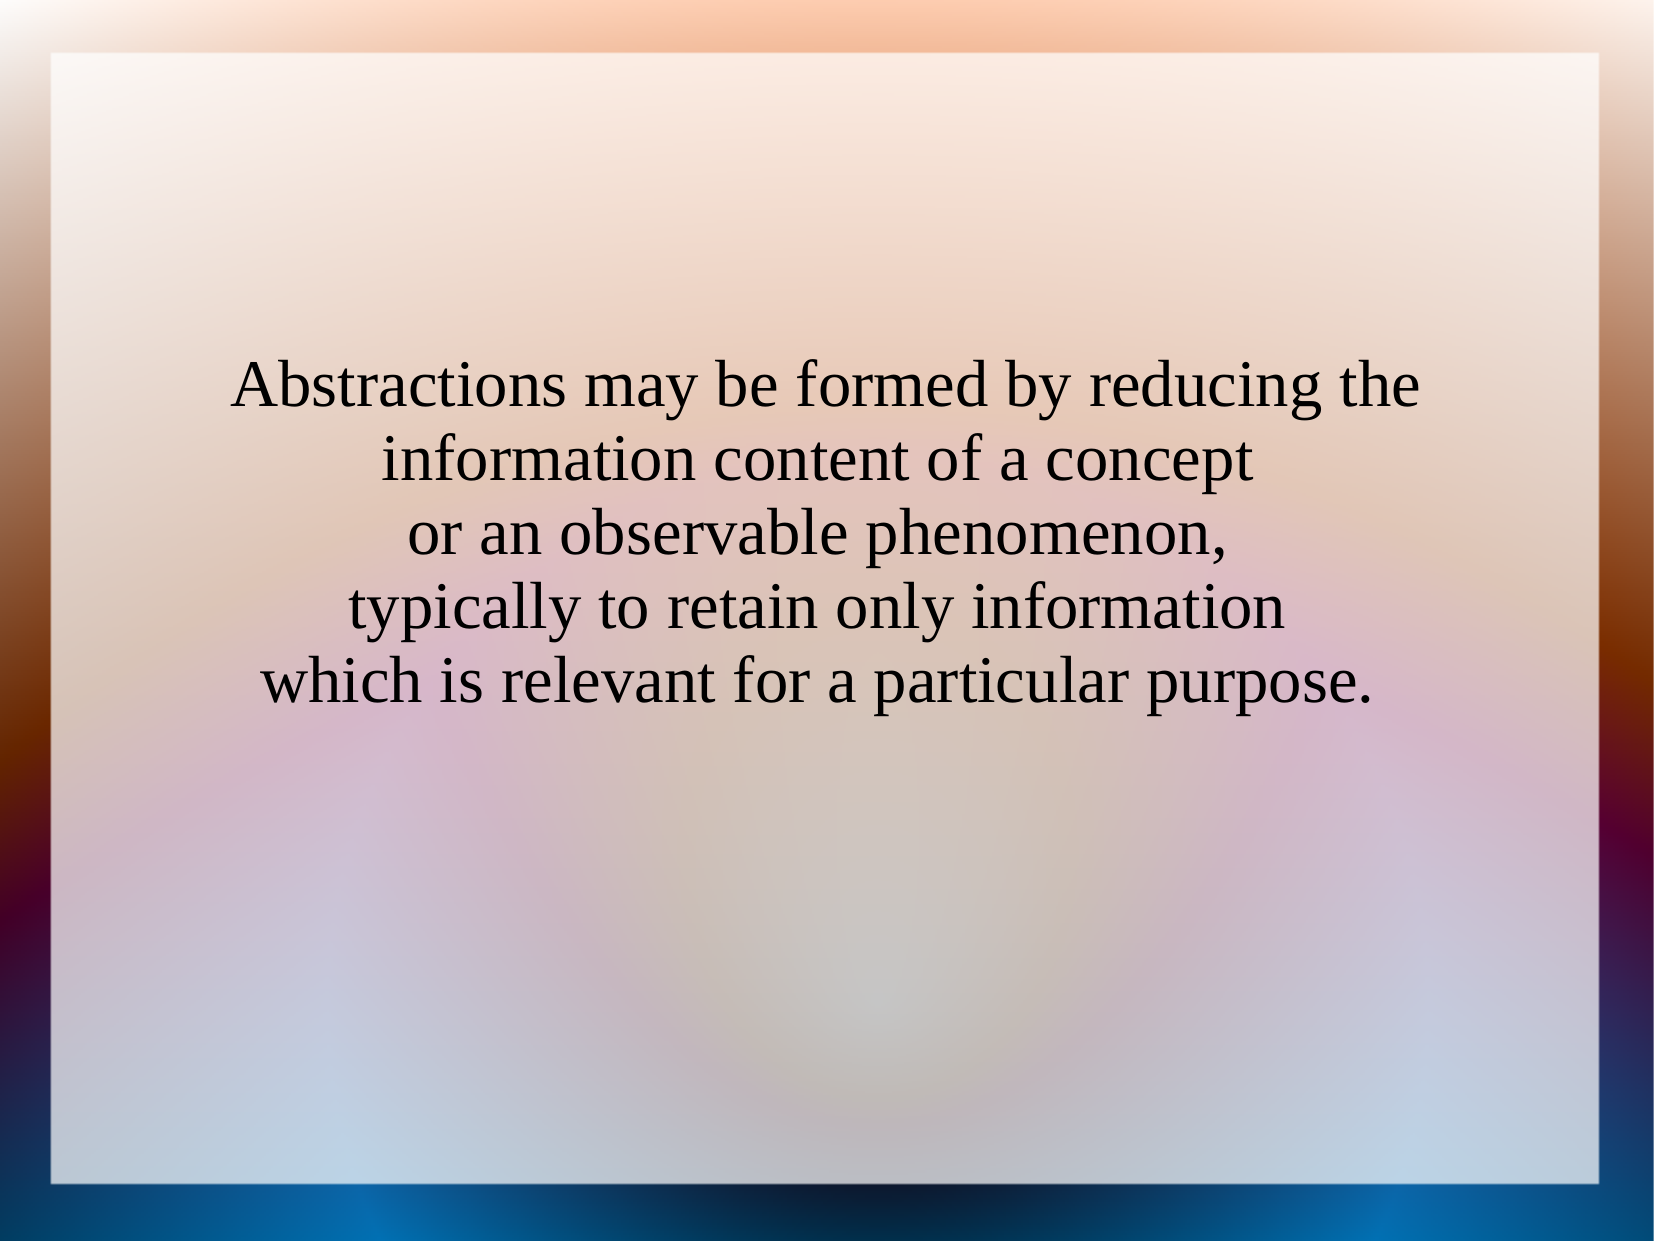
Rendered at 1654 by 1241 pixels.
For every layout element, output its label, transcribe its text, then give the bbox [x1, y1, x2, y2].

picture [0, 0, 1654, 1241]
subtitle Abstractions may be formed by reducing the information content of a concept or an observable phenomenon, typically to retain only information which is relevant for a particular purpose. [82, 55, 1571, 1010]
